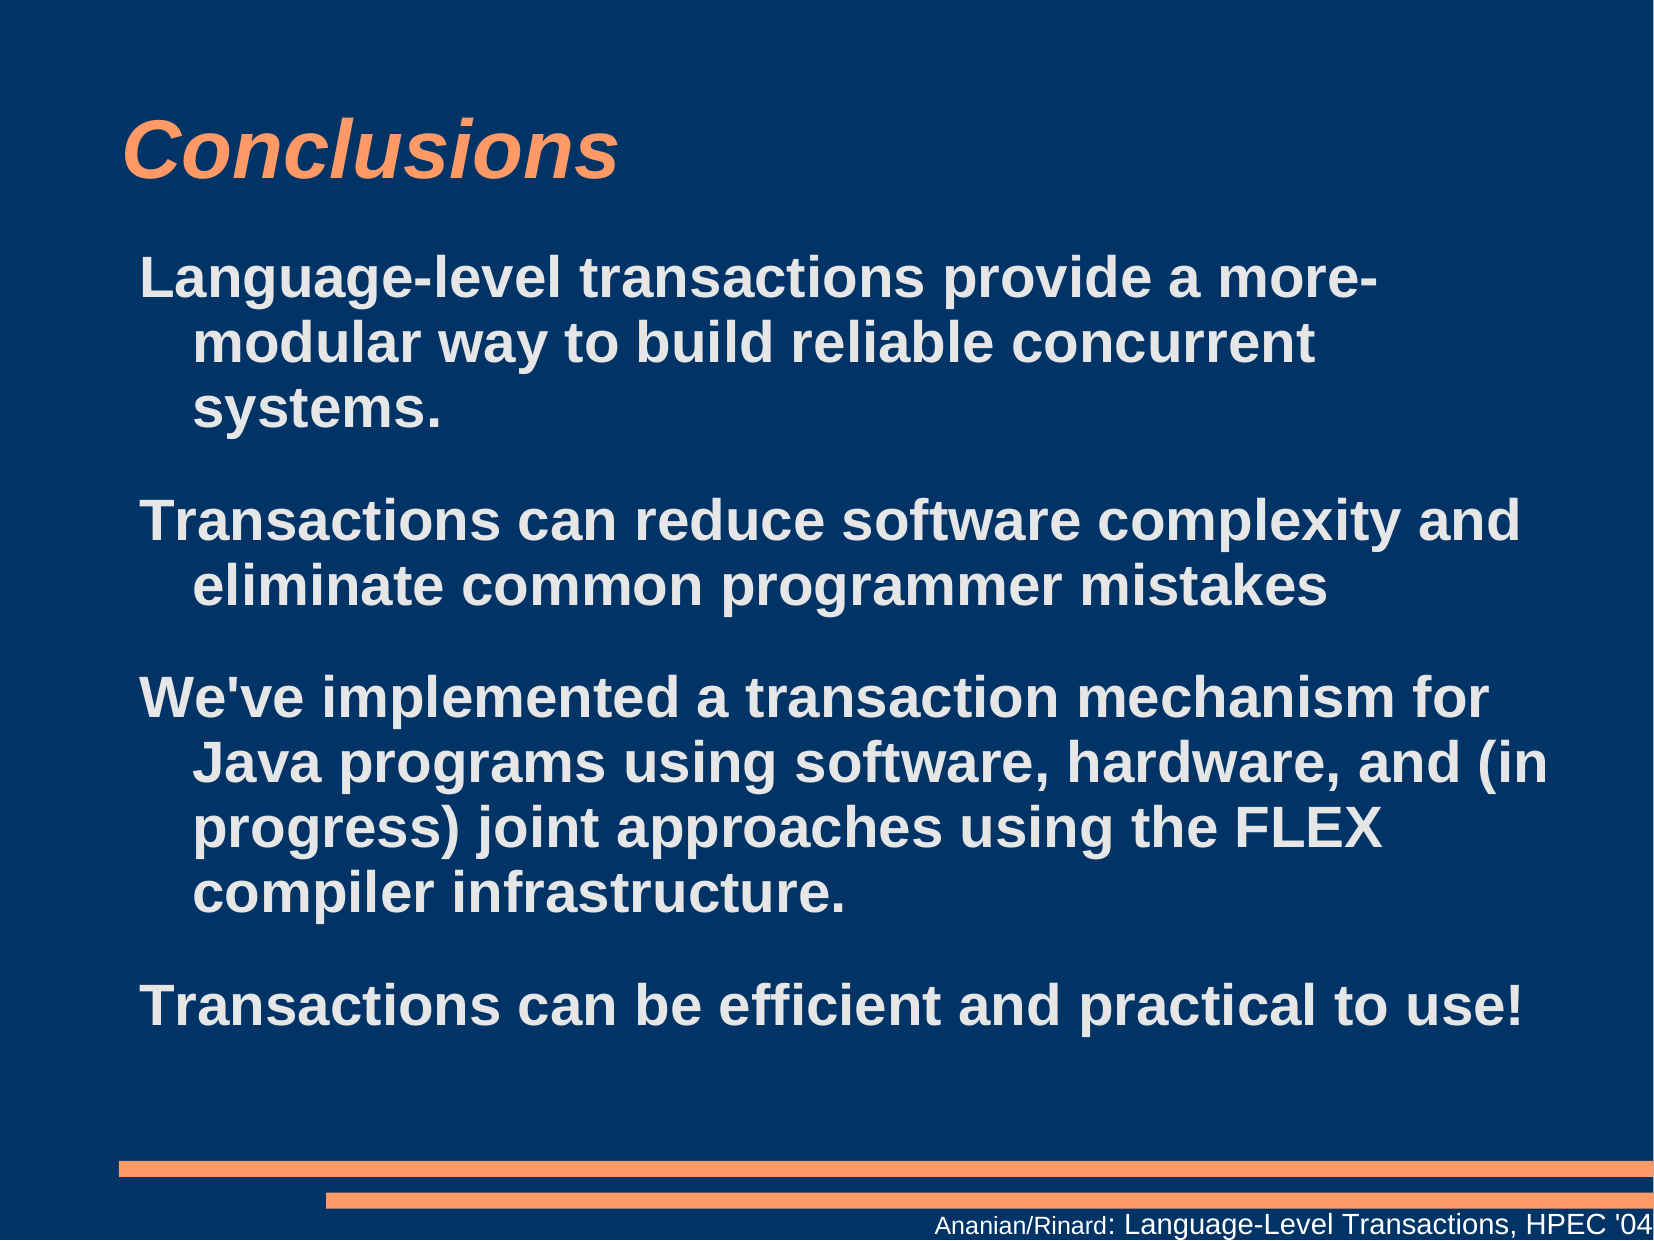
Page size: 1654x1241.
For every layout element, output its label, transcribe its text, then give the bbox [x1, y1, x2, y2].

title Conclusions [121, 46, 1534, 245]
list Language-level transactions provide a more-modular way to build reliable concurrent systems. Transactions can reduce software complexity and eliminate common programmer mistakes We've implemented a transaction mechanism for Java programs using software, hardware, and (in progress) joint approaches using the FLEX compiler infrastructure. Transactions can be efficient and practical to use! [121, 245, 1561, 1133]
